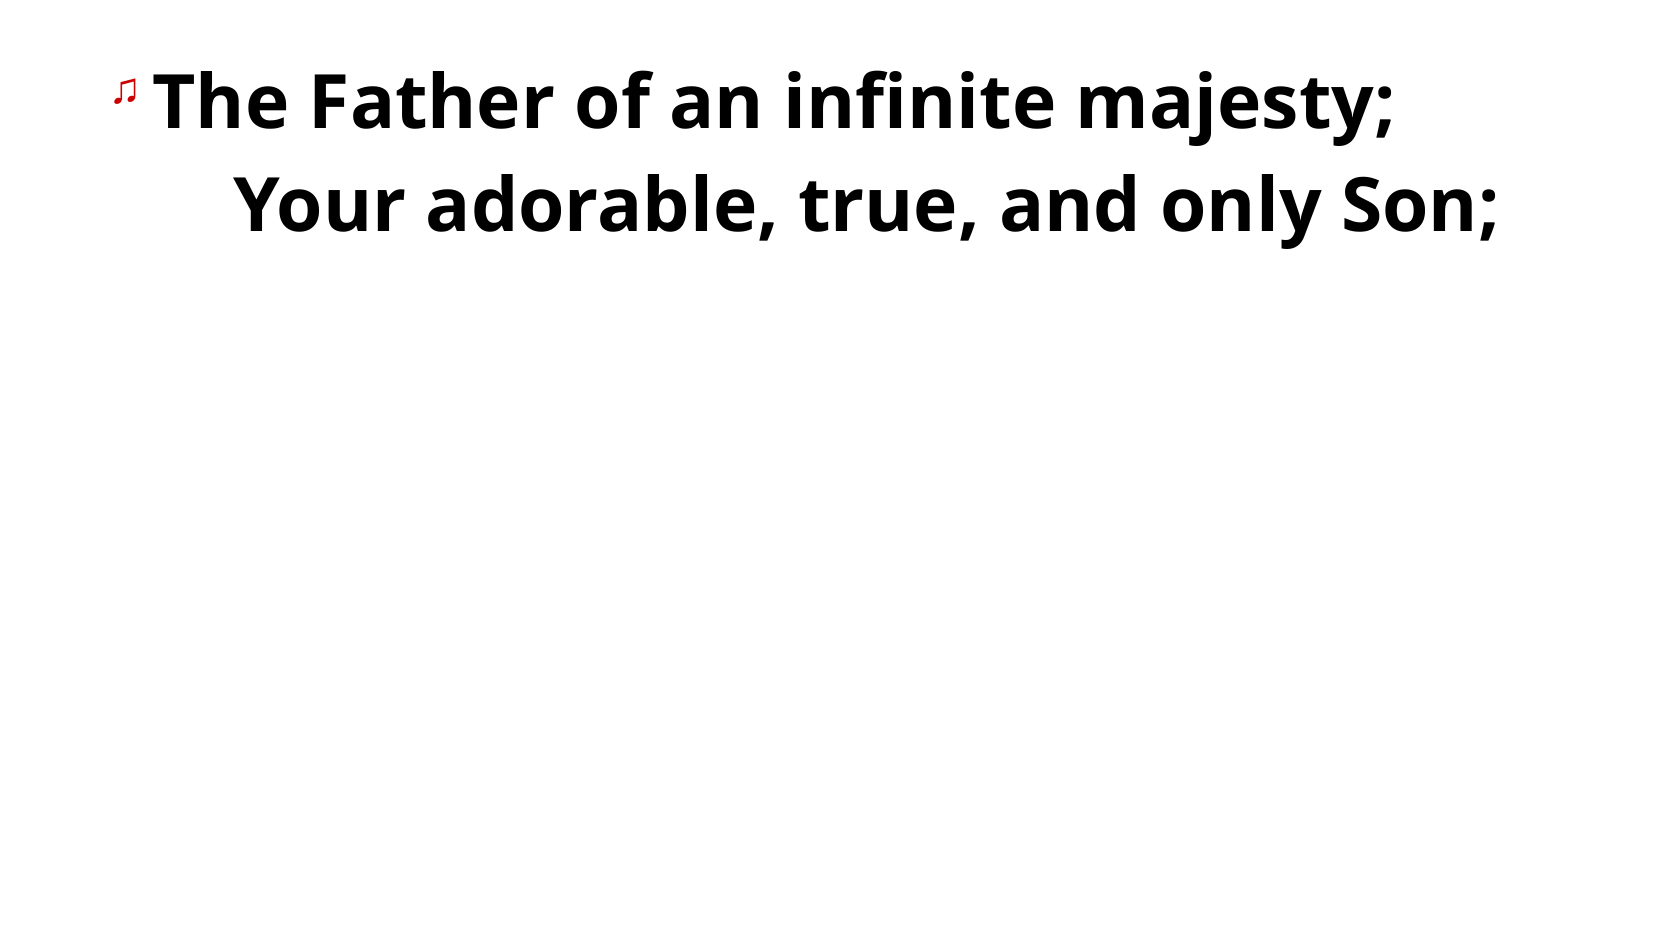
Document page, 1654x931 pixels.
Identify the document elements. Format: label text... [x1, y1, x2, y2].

text_box ♫ The Father of an infinite majesty; Your adorable, true, and only Son; [45, 41, 1606, 256]
